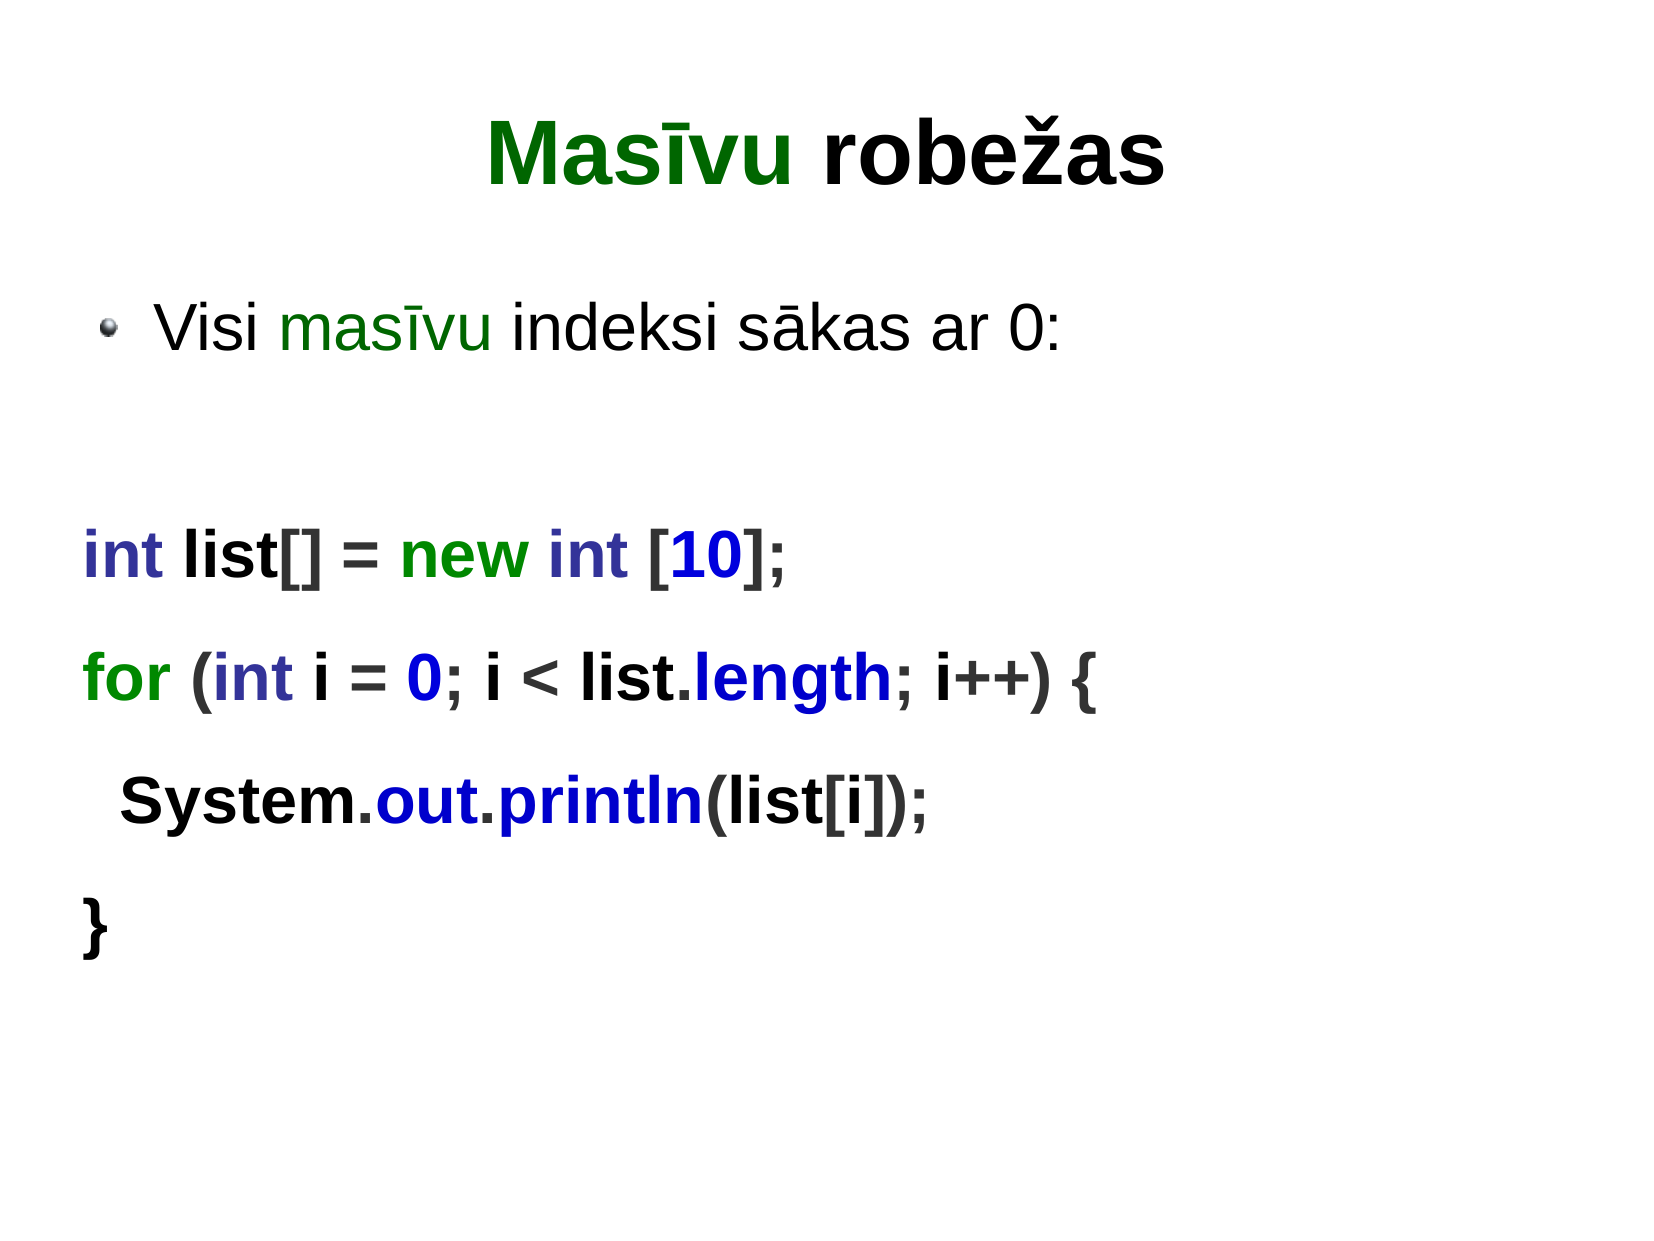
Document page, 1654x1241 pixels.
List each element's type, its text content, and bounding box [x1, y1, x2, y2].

title Masīvu robežas [82, 49, 1571, 257]
list Visi masīvu indeksi sākas ar 0: int list[] = new int [10]; for (int i = 0; i < list.length; i++) { System.out.println(list[i]); } [82, 290, 1538, 1010]
